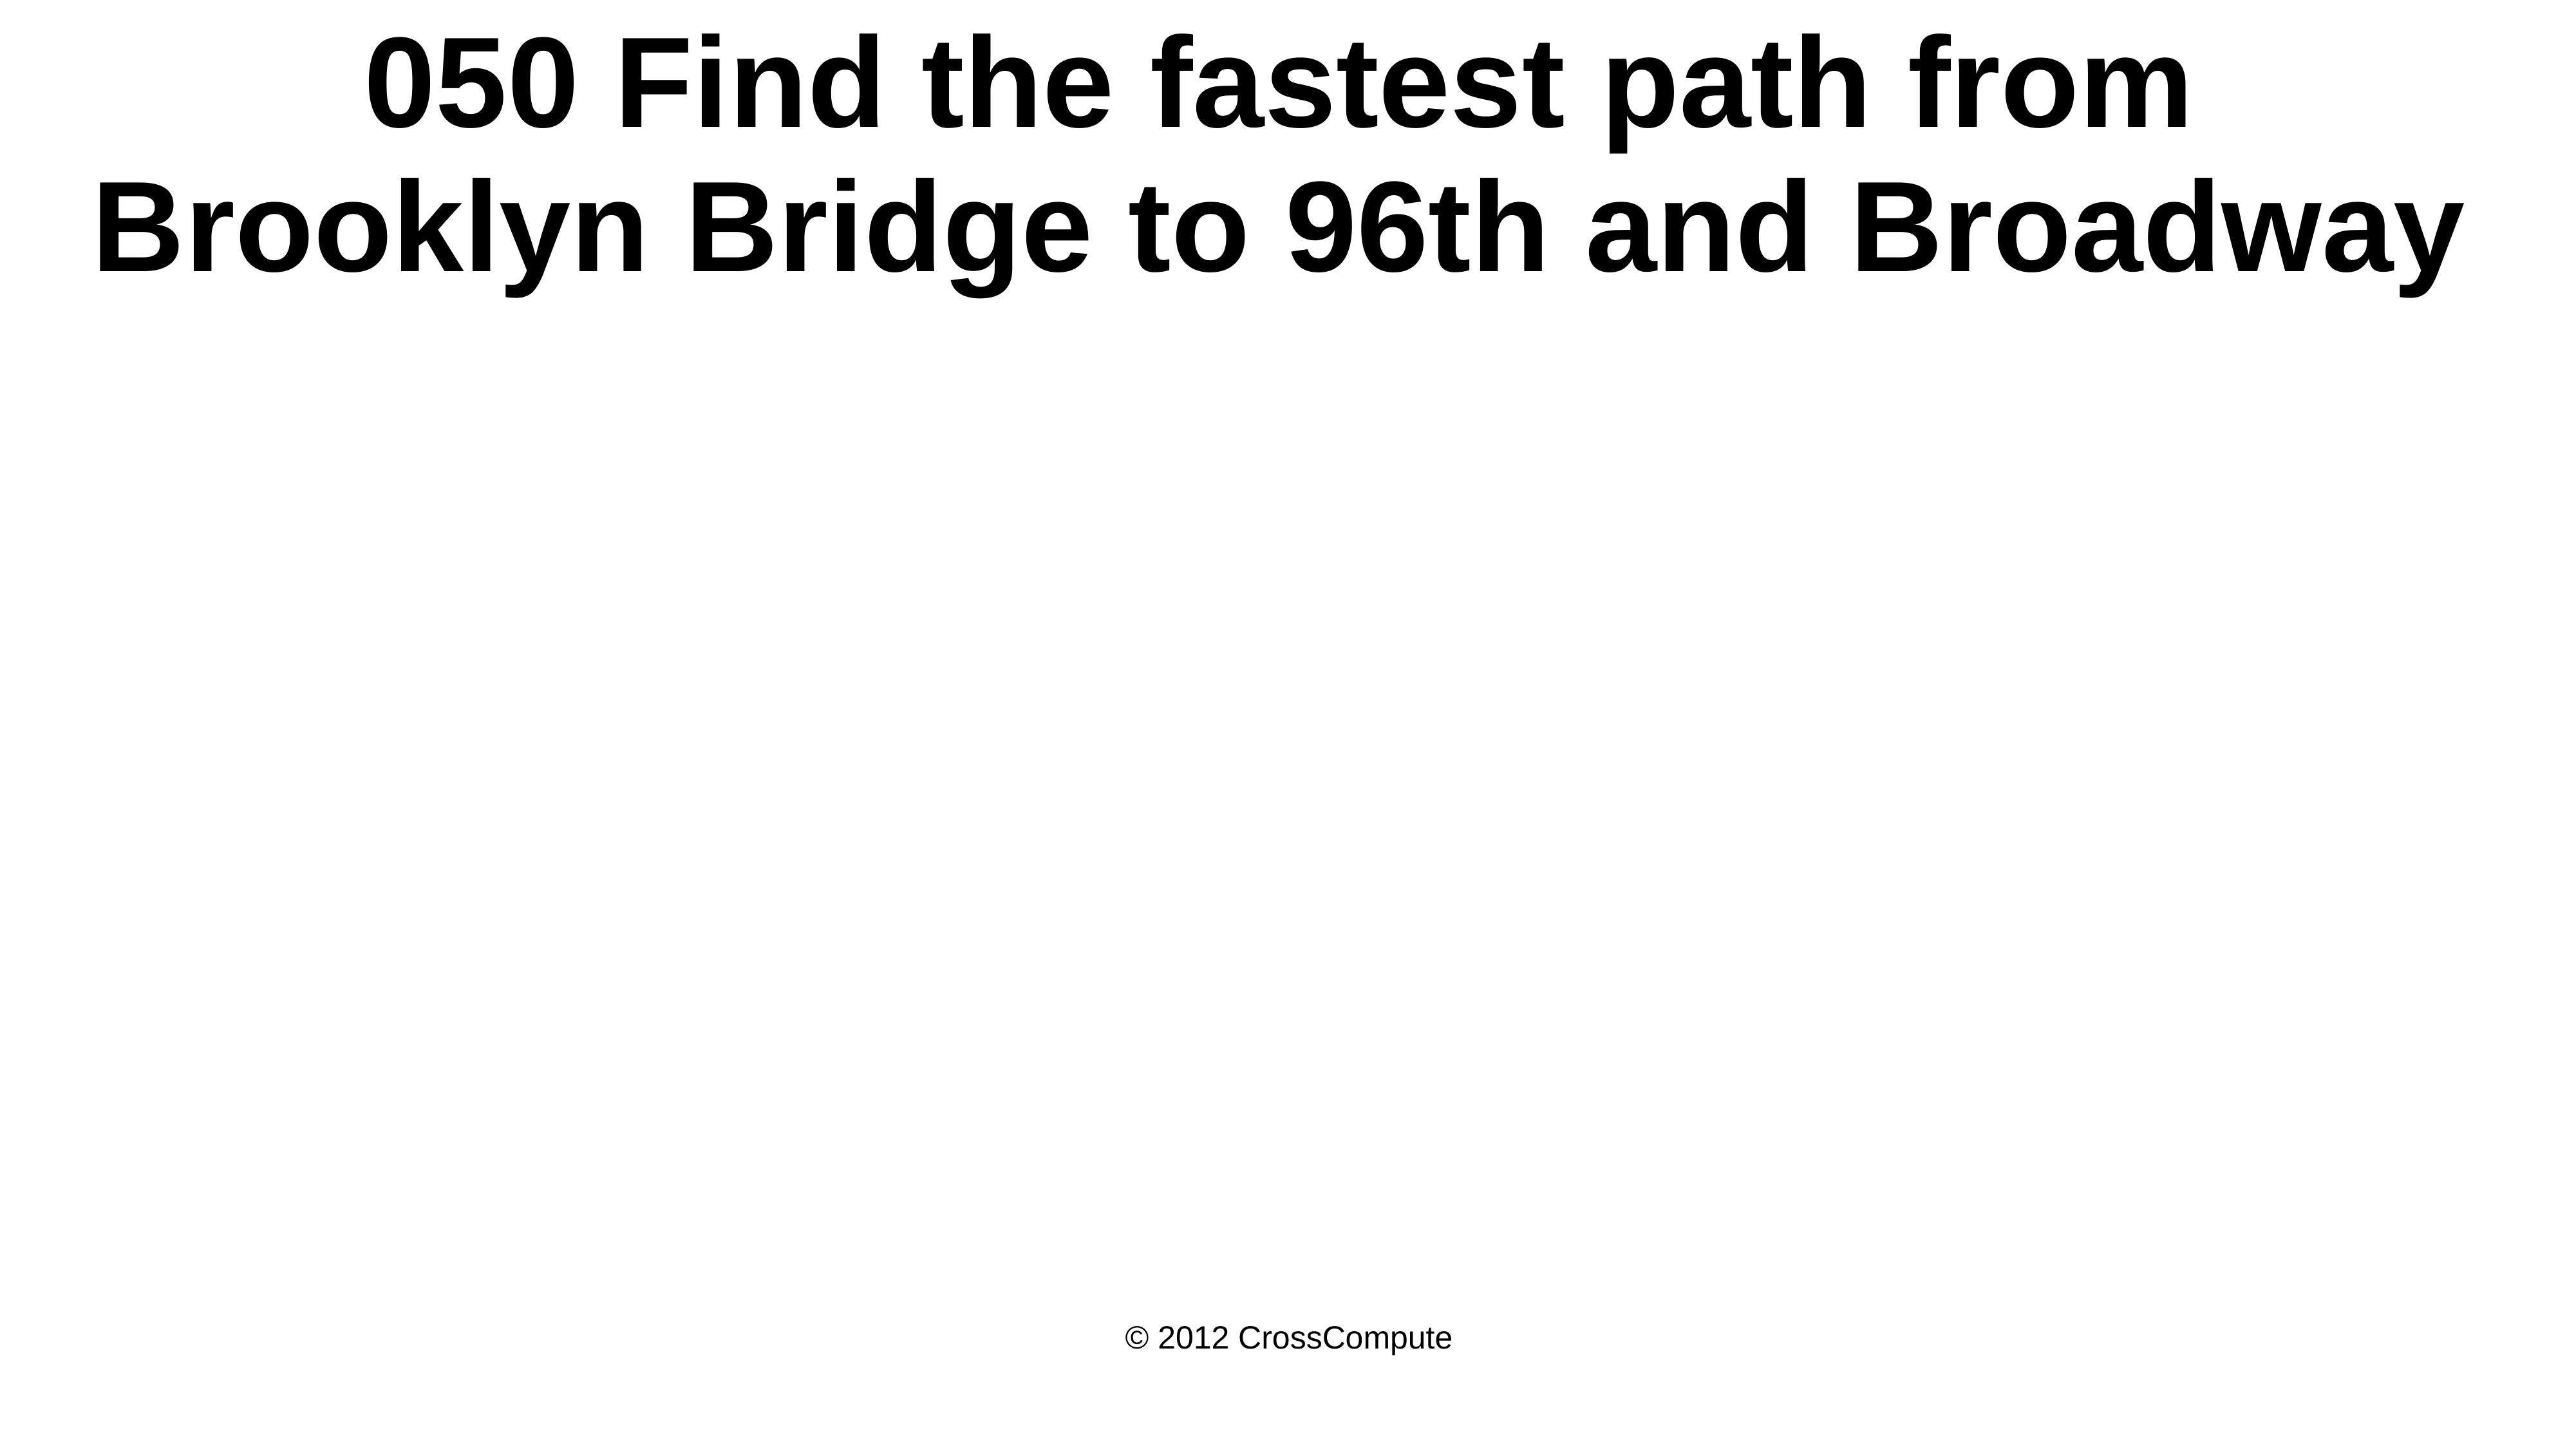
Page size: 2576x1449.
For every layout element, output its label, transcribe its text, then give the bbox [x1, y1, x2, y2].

title 050 Find the fastest path from Brooklyn Bridge to 96th and Broadway [72, 10, 2488, 299]
